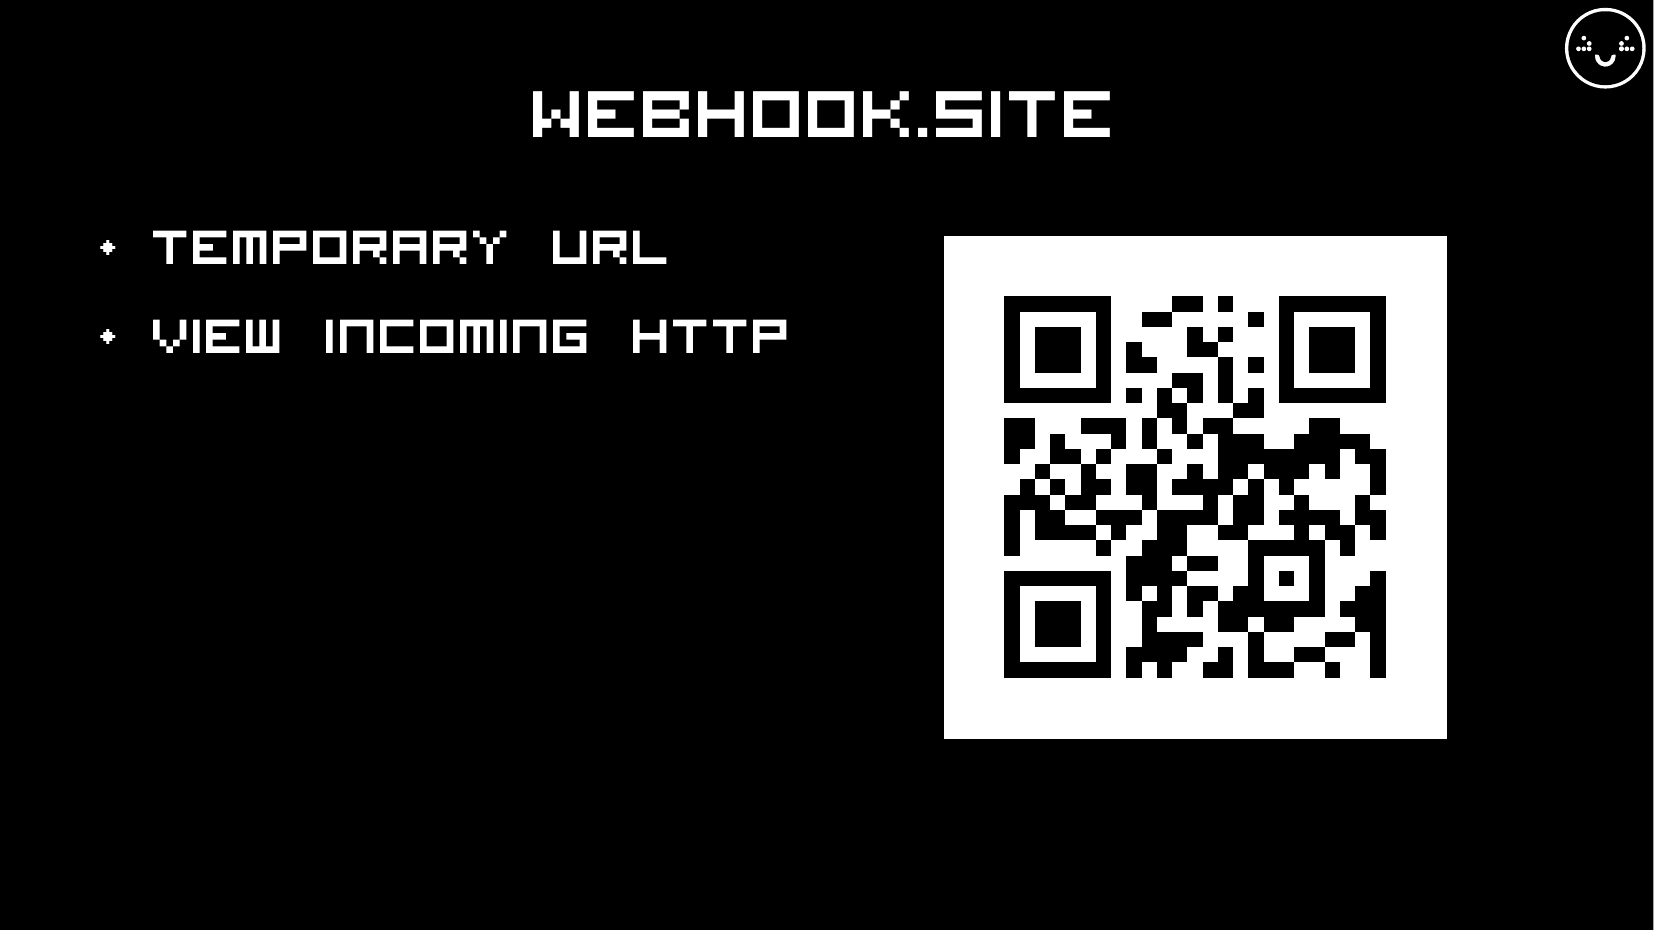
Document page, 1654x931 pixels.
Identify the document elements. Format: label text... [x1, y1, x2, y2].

picture [944, 236, 1447, 739]
title Webhook.site [82, 37, 1571, 193]
list temporary url View incoming http [82, 217, 809, 758]
